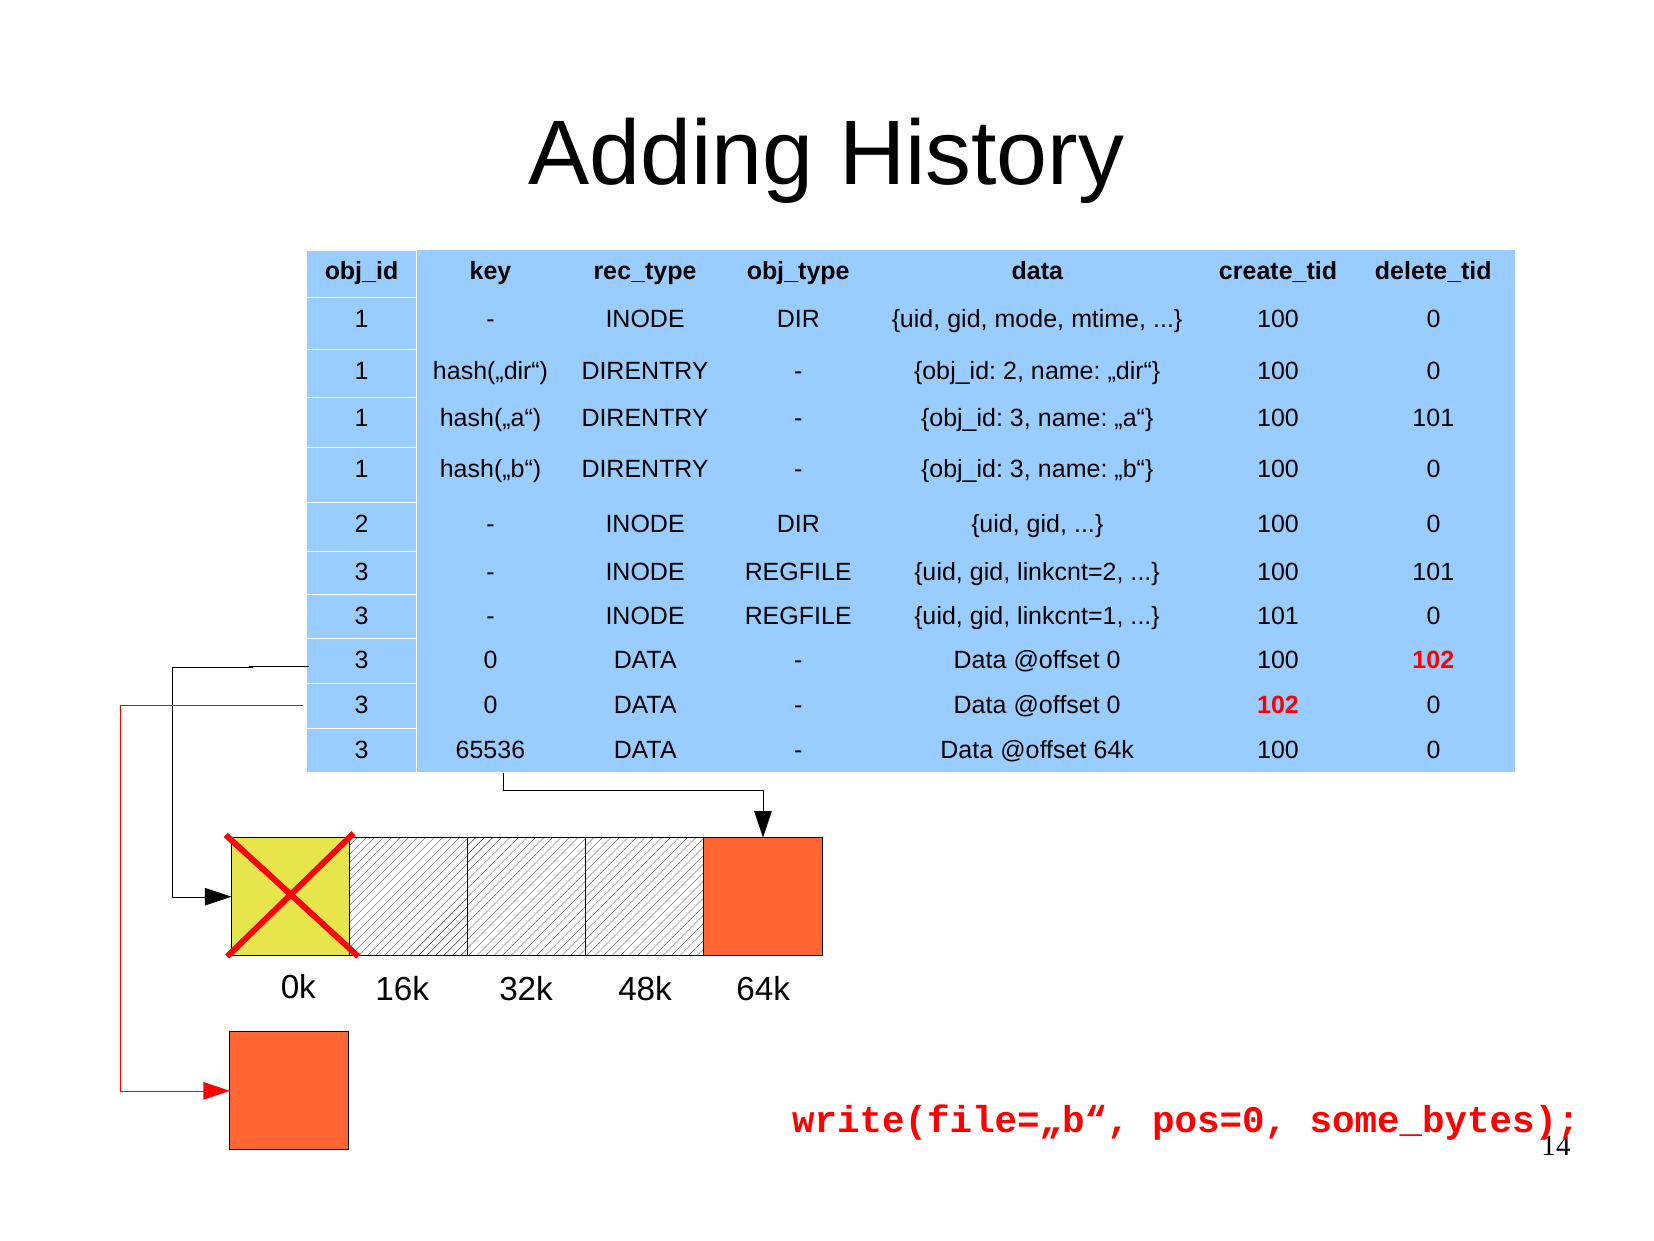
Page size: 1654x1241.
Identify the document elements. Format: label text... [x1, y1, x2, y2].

text_box 0k [266, 960, 331, 1015]
table_cell 101 [1352, 397, 1515, 447]
text_box 48k [603, 962, 693, 1015]
table_header key [417, 250, 565, 297]
table_cell {uid, gid, mode, mtime, ...} [871, 297, 1204, 349]
table_cell DIR [726, 502, 871, 551]
text_box [296, 837, 823, 956]
table_header create_tid [1204, 250, 1352, 297]
table_cell 0 [1352, 729, 1515, 772]
table_cell 100 [1204, 729, 1352, 772]
table_cell DIRENTRY [565, 397, 726, 447]
table_cell 100 [1204, 397, 1352, 447]
table_cell 0 [1352, 683, 1515, 729]
table_cell Data @offset 0 [871, 638, 1204, 683]
table_cell hash(„dir“) [417, 349, 565, 397]
table_cell 100 [1204, 297, 1352, 349]
table_cell INODE [565, 297, 726, 349]
table_cell hash(„a“) [417, 397, 565, 447]
table_cell 100 [1204, 349, 1352, 397]
table_cell DATA [565, 638, 726, 683]
table_cell 100 [1204, 447, 1352, 502]
table_cell DATA [565, 683, 726, 729]
table_header data [871, 250, 1204, 297]
table_cell 100 [1204, 638, 1352, 683]
table_cell 0 [417, 638, 565, 683]
title Adding History [82, 56, 1571, 250]
table_cell 1 [307, 350, 416, 397]
table_cell - [726, 447, 871, 502]
table_cell 0 [1352, 594, 1515, 638]
table_cell - [726, 397, 871, 447]
table_cell DATA [565, 729, 726, 772]
table_cell {uid, gid, ...} [871, 502, 1204, 551]
table_cell INODE [565, 502, 726, 551]
table_cell DIRENTRY [565, 447, 726, 502]
table_cell hash(„b“) [417, 447, 565, 502]
table_cell {obj_id: 3, name: „a“} [871, 397, 1204, 447]
table_cell - [726, 349, 871, 397]
table_cell 102 [1352, 638, 1515, 683]
text_box [231, 845, 285, 947]
table_cell {uid, gid, linkcnt=1, ...} [871, 594, 1204, 638]
text_box [234, 837, 344, 889]
table_cell {uid, gid, linkcnt=2, ...} [871, 551, 1204, 594]
table_header rec_type [565, 250, 726, 297]
table_cell 0 [1352, 502, 1515, 551]
table_cell Data @offset 64k [871, 729, 1204, 772]
table_cell 1 [307, 448, 416, 502]
table_cell INODE [565, 551, 726, 594]
table_cell 3 [307, 684, 416, 728]
table_cell REGFILE [726, 551, 871, 594]
text_box 64k [721, 962, 812, 1015]
table_cell 2 [307, 503, 416, 551]
table_header obj_id [307, 251, 416, 297]
table_cell 1 [307, 398, 416, 447]
table_cell 100 [1204, 551, 1352, 594]
table_cell 101 [1352, 551, 1515, 594]
table_header delete_tid [1352, 250, 1515, 297]
table_cell REGFILE [726, 594, 871, 638]
table_cell DIRENTRY [565, 349, 726, 397]
table_cell - [417, 297, 565, 349]
text_box write(file=„b“, pos=0, some_bytes); [777, 1094, 1595, 1152]
table_cell - [417, 594, 565, 638]
table_cell - [417, 551, 565, 594]
table_cell 0 [1352, 349, 1515, 397]
table_cell - [726, 638, 871, 683]
table_cell - [417, 502, 565, 551]
table_cell 3 [307, 552, 416, 594]
text_box 16k [360, 962, 451, 1015]
table_cell 0 [1352, 447, 1515, 502]
table_cell Data @offset 0 [871, 683, 1204, 729]
table_cell - [726, 683, 871, 729]
table_cell 100 [1204, 502, 1352, 551]
table_cell 3 [307, 729, 416, 772]
table_cell {obj_id: 2, name: „dir“} [871, 349, 1204, 397]
table_cell 65536 [417, 729, 565, 772]
table_cell 101 [1204, 594, 1352, 638]
text_box 32k [484, 962, 575, 1015]
table_cell 3 [307, 595, 416, 638]
table_cell 0 [417, 683, 565, 729]
table_cell INODE [565, 594, 726, 638]
table_cell 102 [1204, 683, 1352, 729]
text_box [234, 900, 352, 956]
table_header obj_type [726, 250, 871, 297]
text_box [229, 1031, 349, 1150]
table_cell {obj_id: 3, name: „b“} [871, 447, 1204, 502]
table_cell - [726, 729, 871, 772]
table_cell 3 [307, 639, 416, 683]
picture [0, 0, 1654, 1241]
table_cell DIR [726, 297, 871, 349]
table_cell 1 [307, 298, 416, 349]
